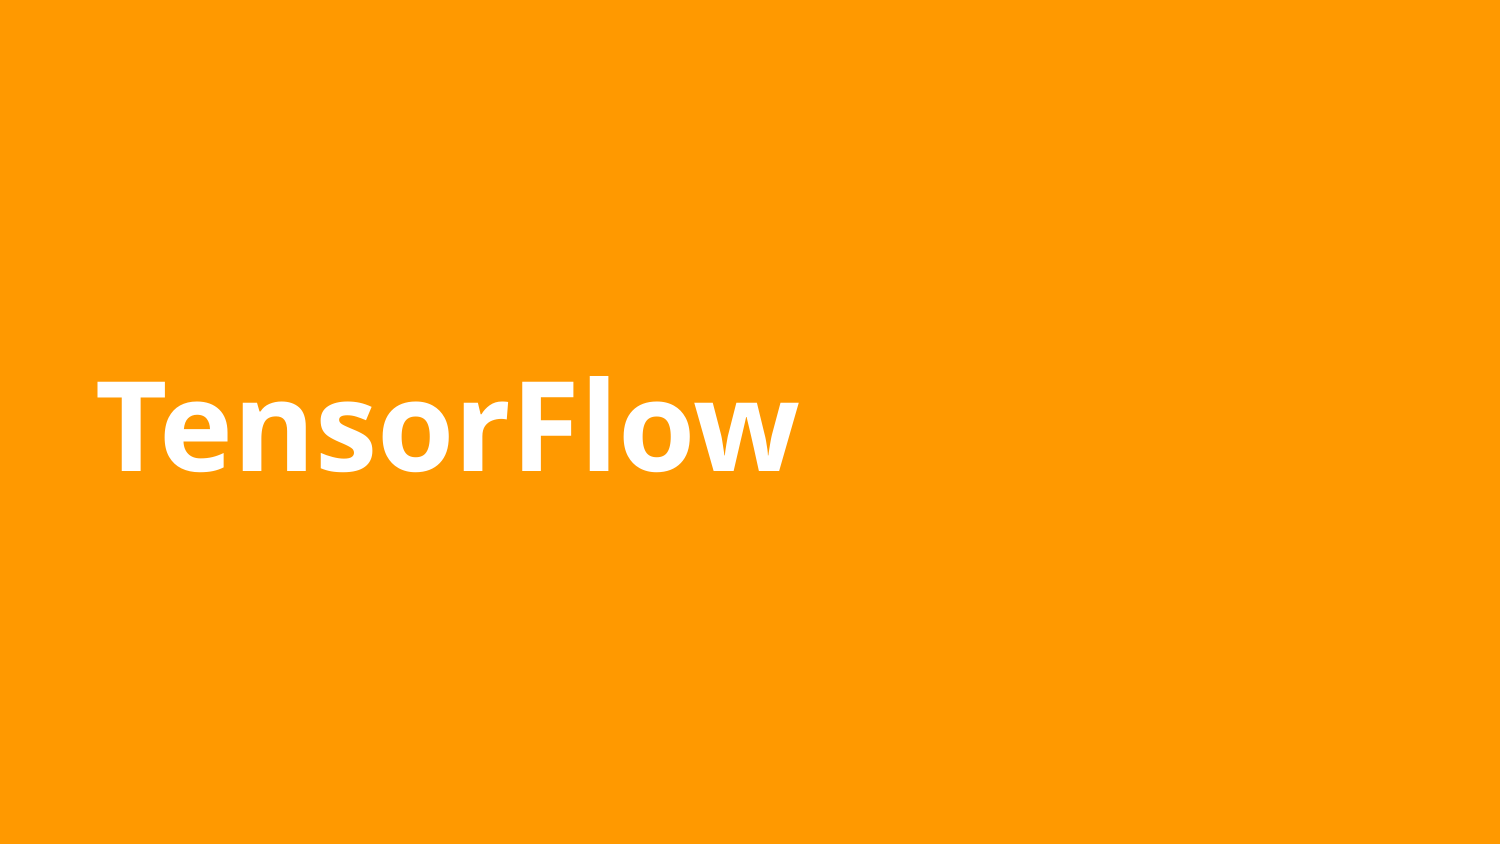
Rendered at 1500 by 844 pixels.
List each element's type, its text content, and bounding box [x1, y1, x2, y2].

title TensorFlow [80, 86, 1003, 758]
